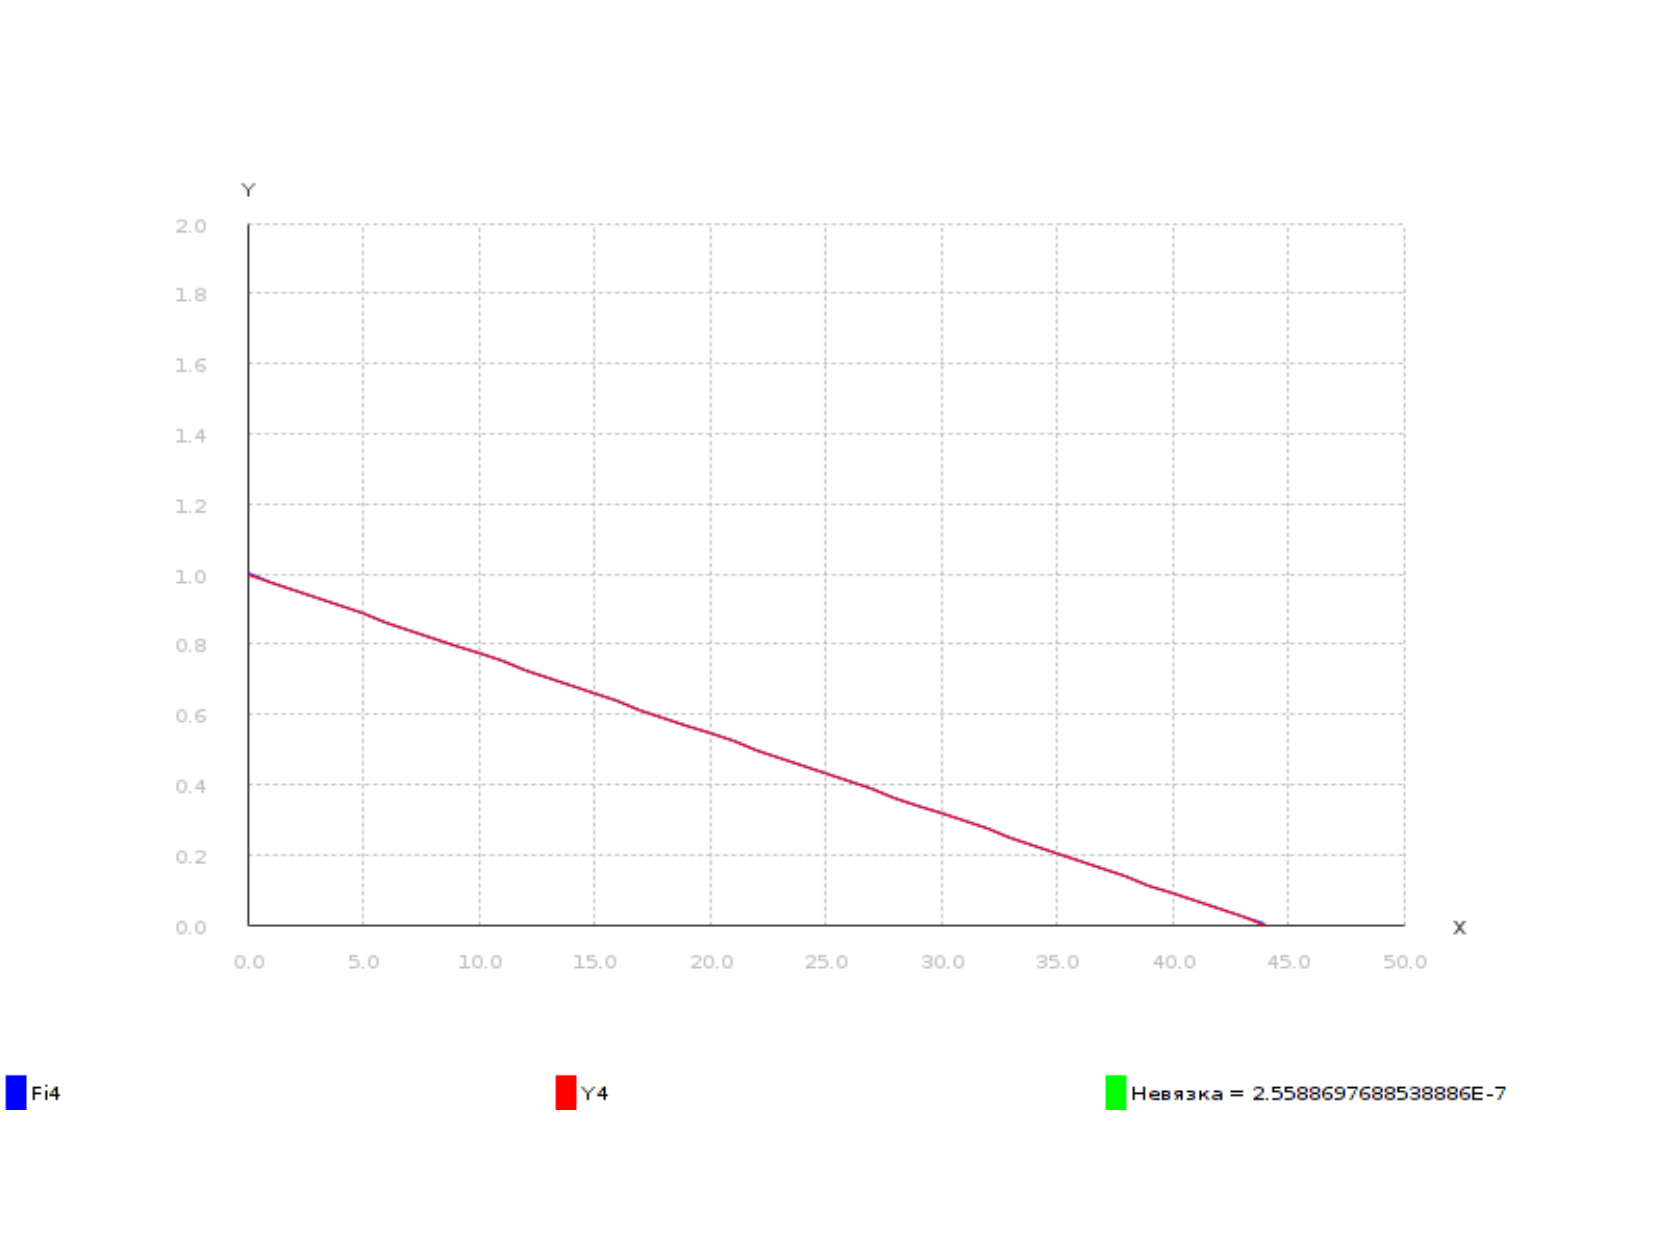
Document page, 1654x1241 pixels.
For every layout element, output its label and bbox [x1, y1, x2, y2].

picture [0, 14, 1654, 1111]
